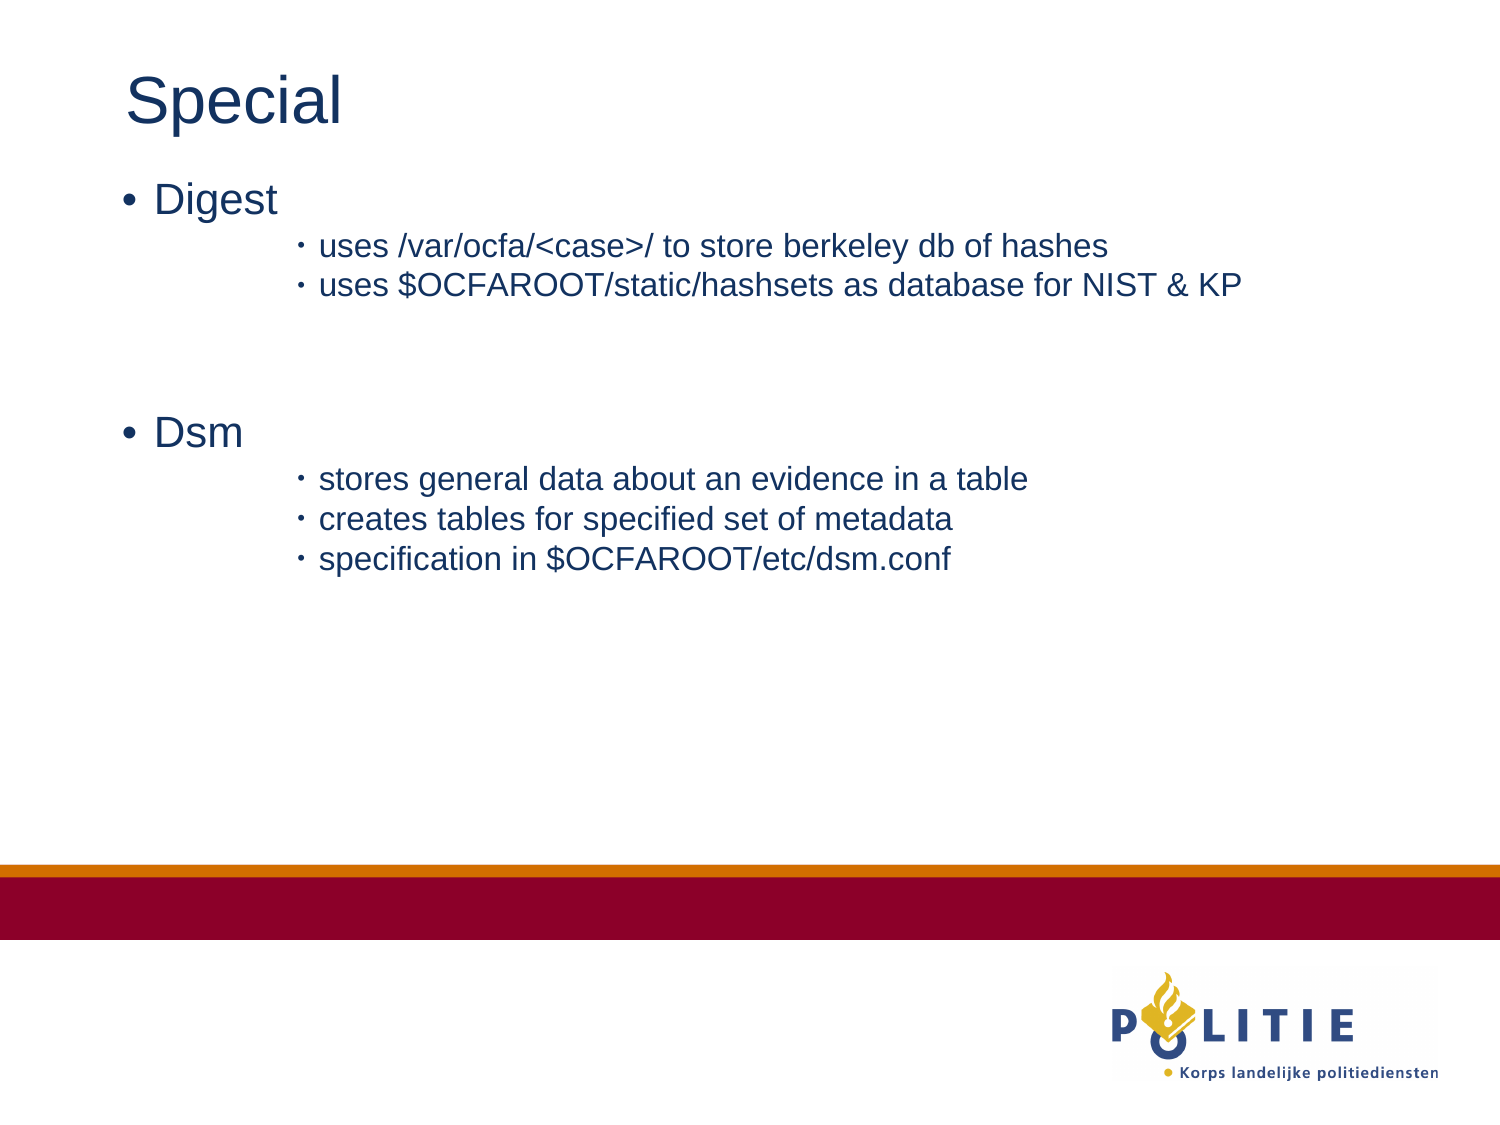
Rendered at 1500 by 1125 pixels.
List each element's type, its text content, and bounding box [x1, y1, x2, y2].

list Digest uses /var/ocfa/<case>/ to store berkeley db of hashes uses $OCFAROOT/static/hashsets as database for NIST & KP Dsm stores general data about an evidence in a table creates tables for specified set of metadata specification in $OCFAROOT/etc/dsm.conf [121, 174, 1351, 826]
picture [1112, 966, 1438, 1081]
title Special [124, 44, 1350, 158]
